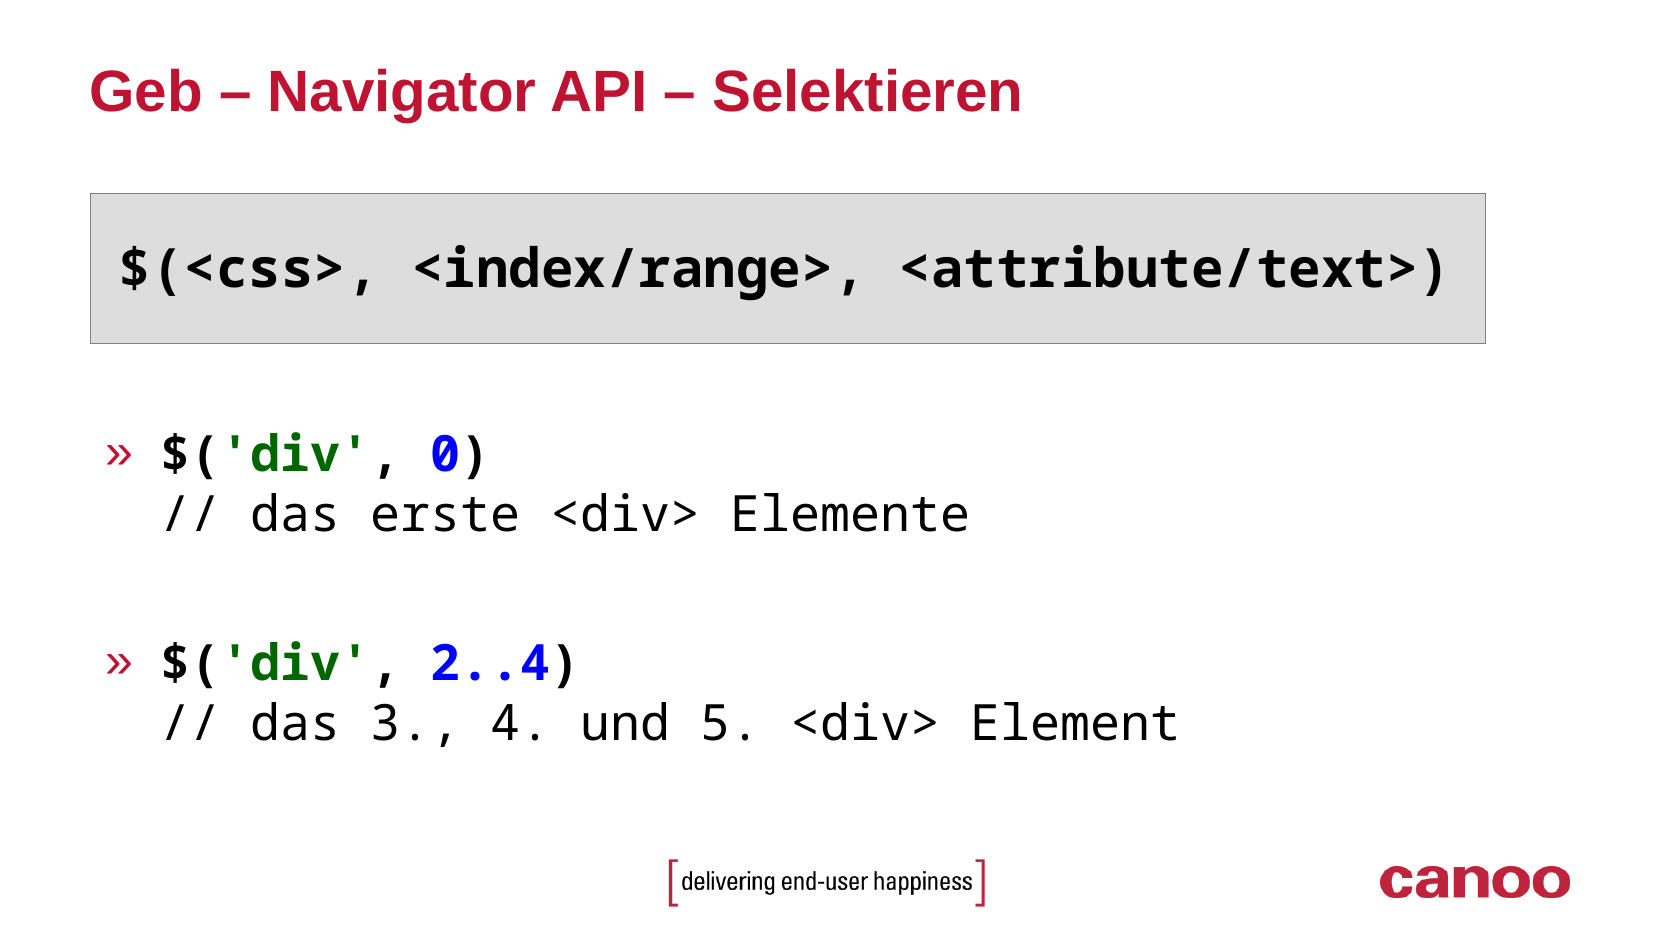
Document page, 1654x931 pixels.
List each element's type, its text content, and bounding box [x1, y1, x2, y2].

text_box $(<css>, <index/range>, <attribute/text>) [104, 225, 1516, 356]
list $('div', 0) // das erste <div> Elemente $('div', 2..4) // das 3., 4. und 5. <div> Element [90, 414, 1456, 834]
picture [662, 855, 991, 910]
picture [1380, 866, 1570, 898]
title Geb – Navigator API – Selektieren [75, 45, 1591, 136]
text_box [90, 193, 1486, 344]
